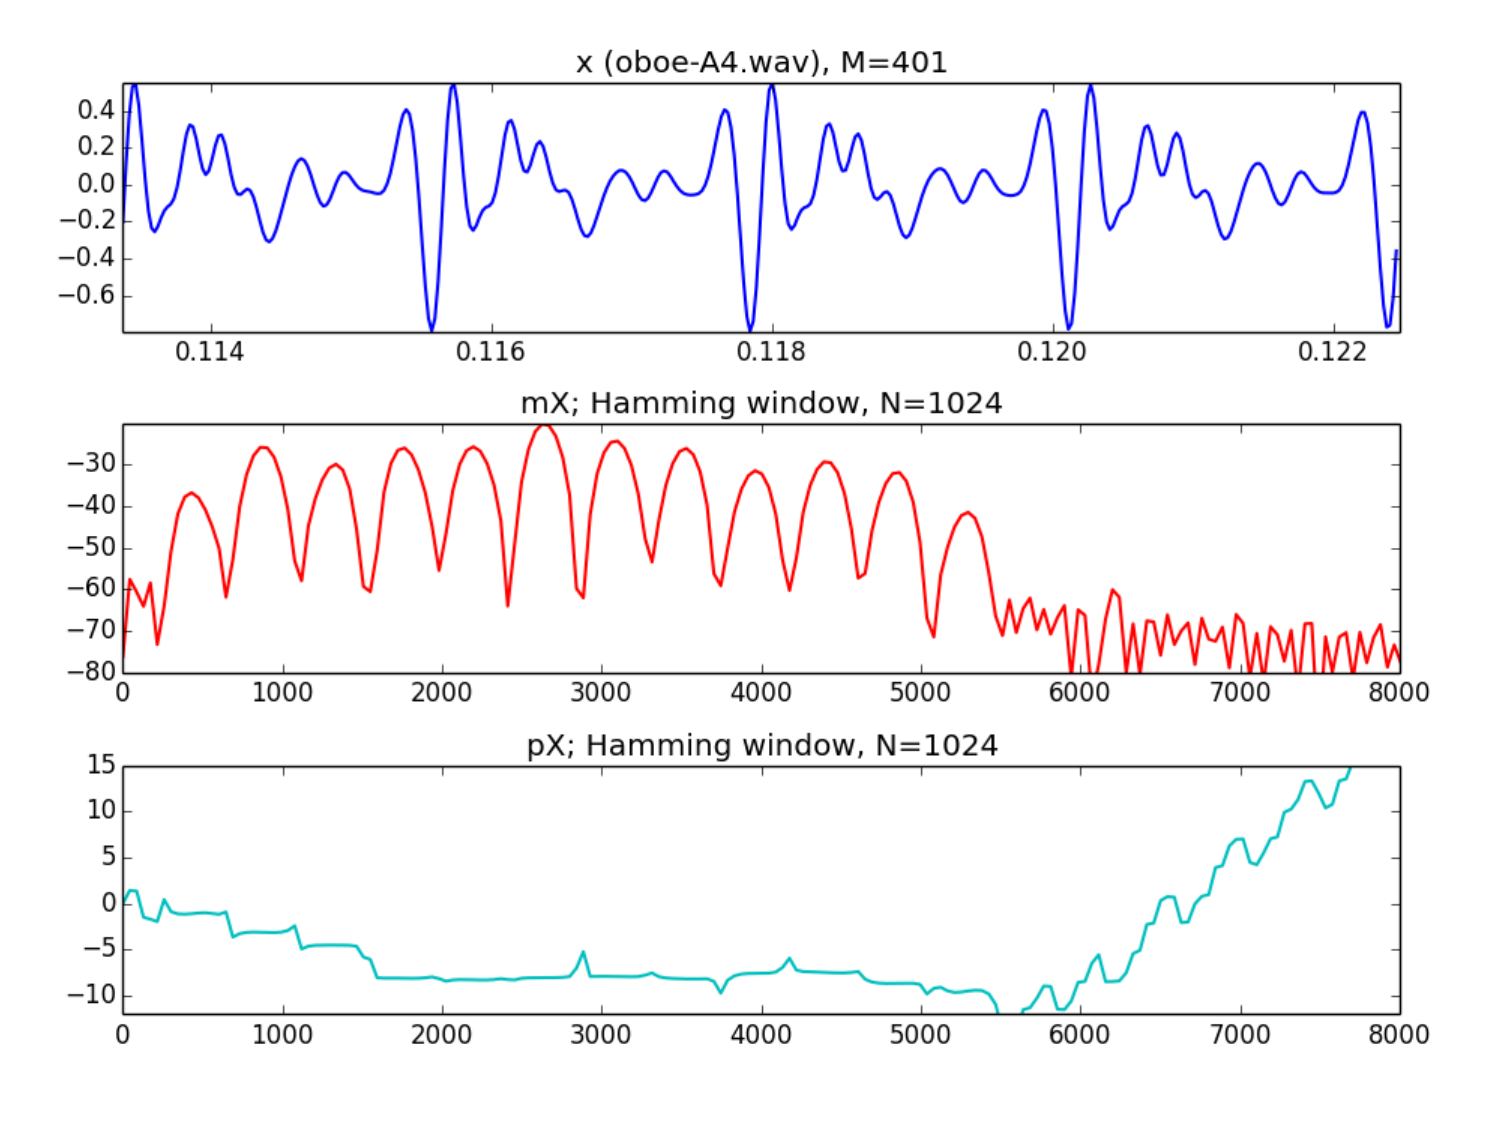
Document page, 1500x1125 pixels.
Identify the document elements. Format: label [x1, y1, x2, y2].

picture [31, 23, 1457, 1074]
